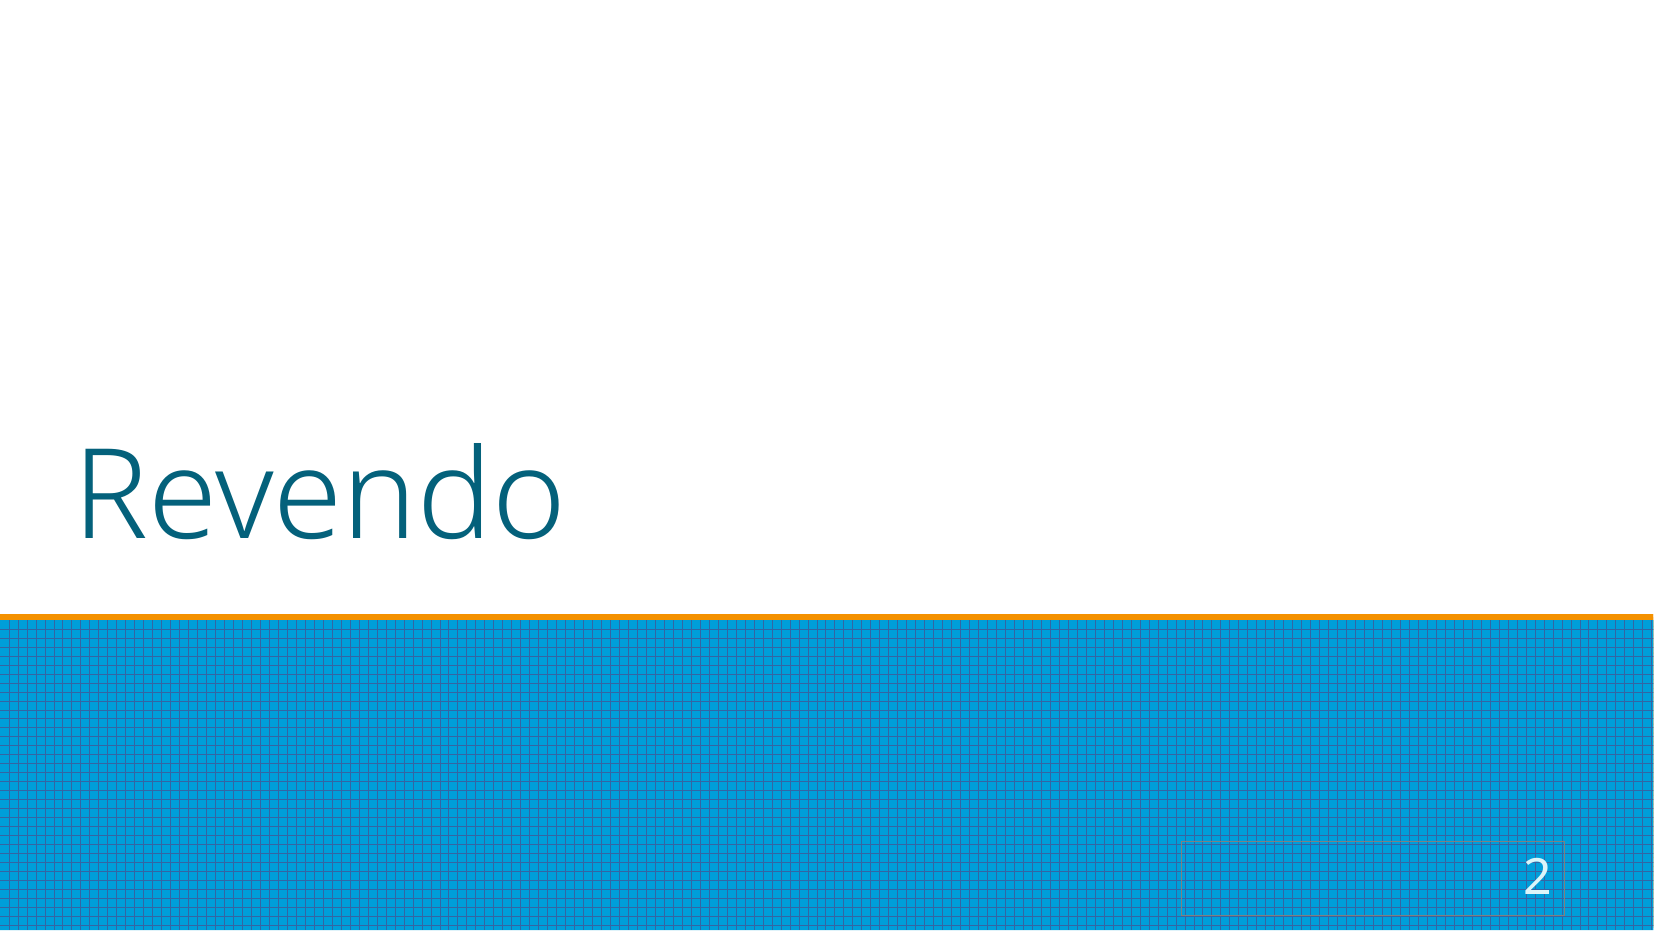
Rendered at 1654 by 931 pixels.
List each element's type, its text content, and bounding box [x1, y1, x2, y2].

title Revendo [73, 44, 1551, 576]
